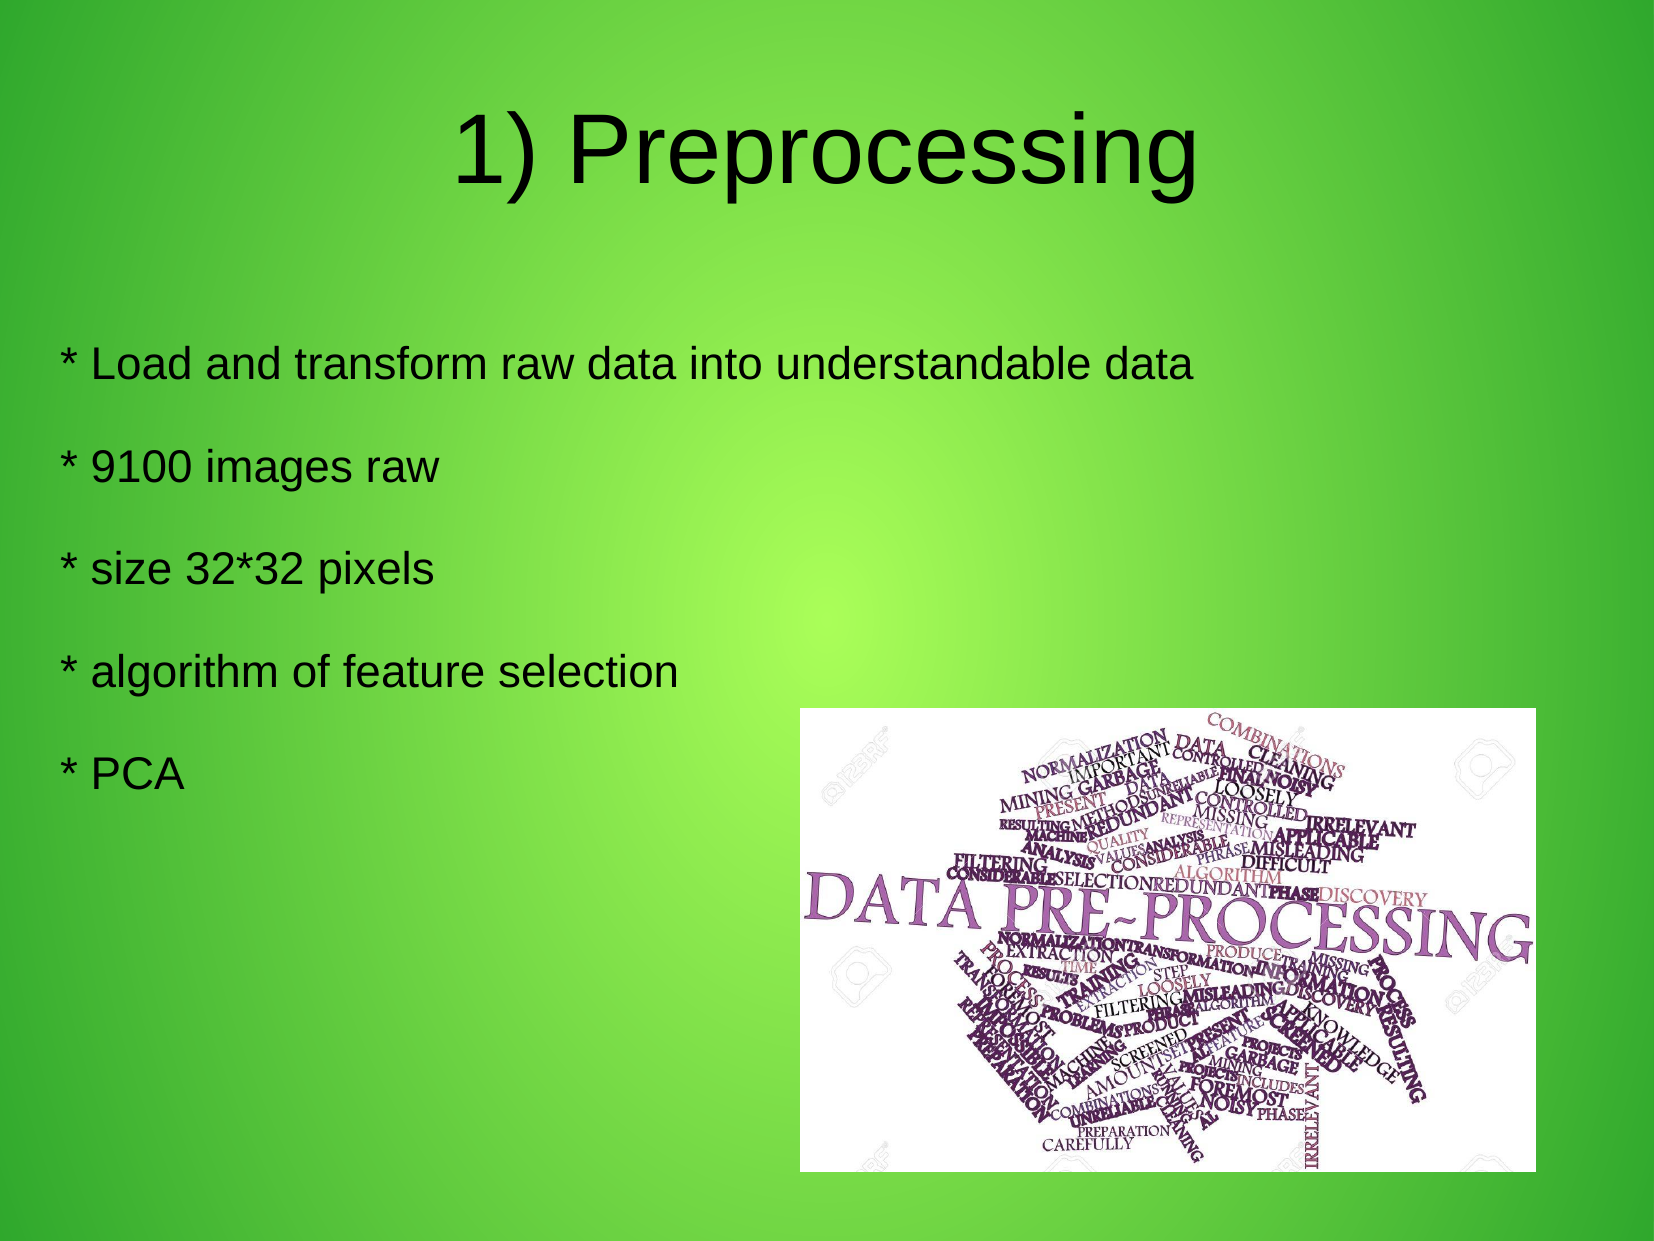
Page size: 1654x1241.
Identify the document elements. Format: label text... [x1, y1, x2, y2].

text_box * Load and transform raw data into understandable data * 9100 images raw * size 32*32 pixels * algorithm of feature selection * PCA [45, 330, 1210, 910]
title 1) Preprocessing [82, 47, 1571, 252]
picture [800, 708, 1536, 1172]
